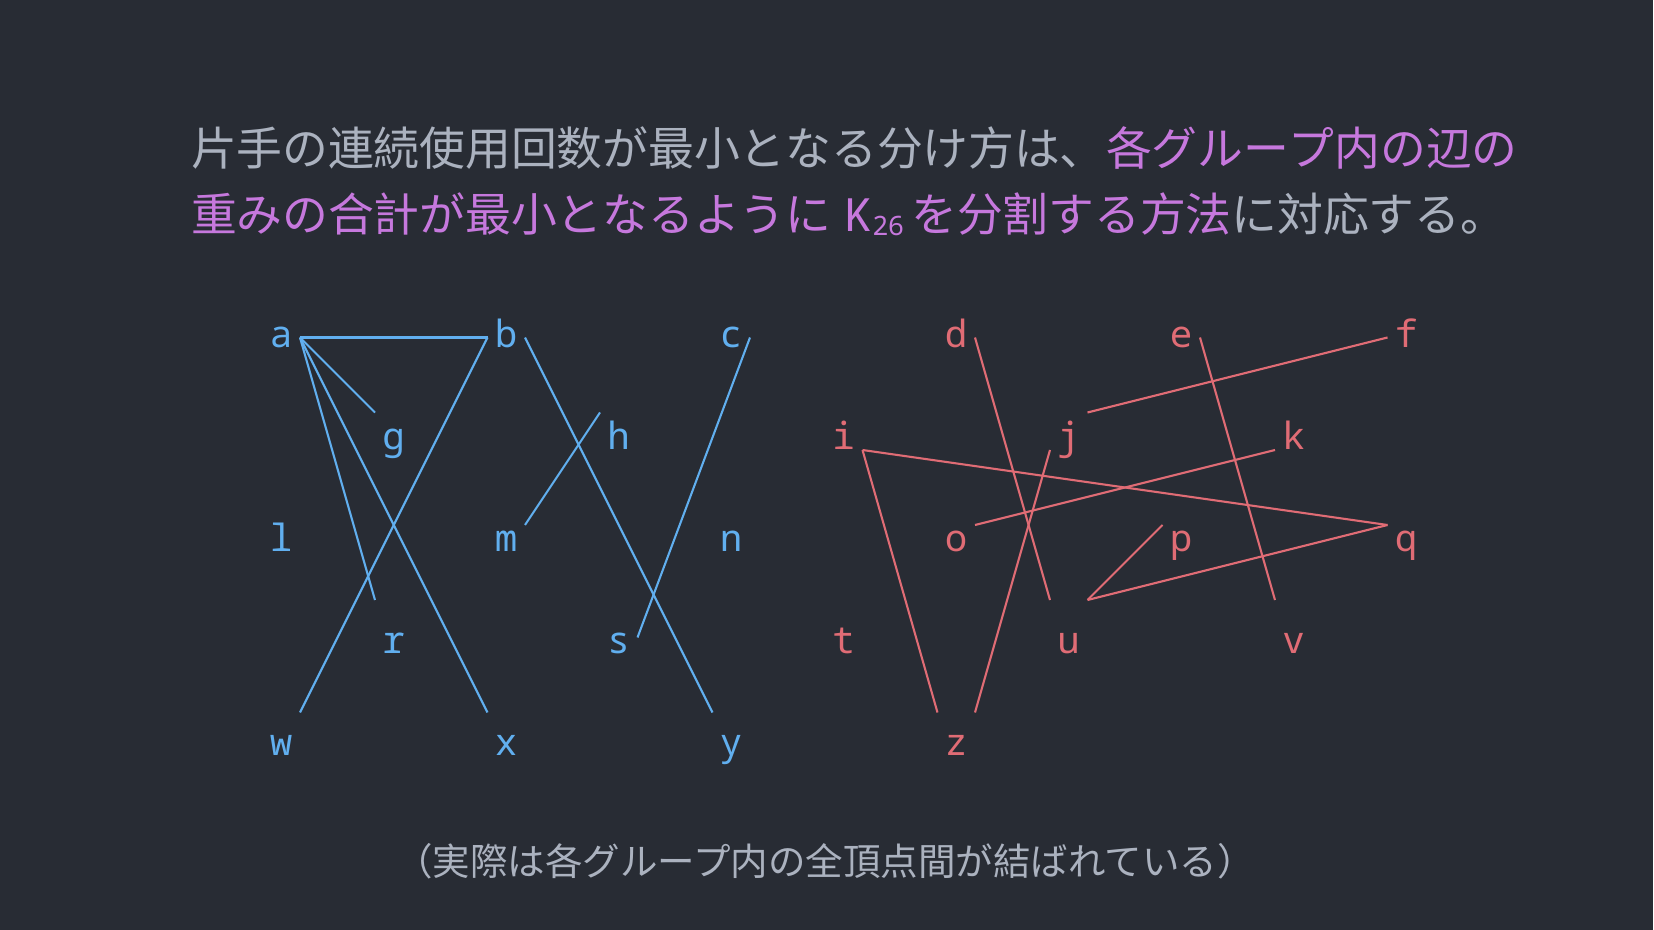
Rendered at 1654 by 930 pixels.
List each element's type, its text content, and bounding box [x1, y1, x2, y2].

list 片手の連続使用回数が最小となる分け方は、各グループ内の辺の重みの合計が最小となるようにK26を分割する方法に対応する。 [120, 112, 1538, 263]
text_box （実際は各グループ内の全頂点間が結ばれている） [187, 825, 1463, 900]
text_box a b c d e f g h i j k l m n o p q r s t u v w x y z [187, 300, 1538, 788]
